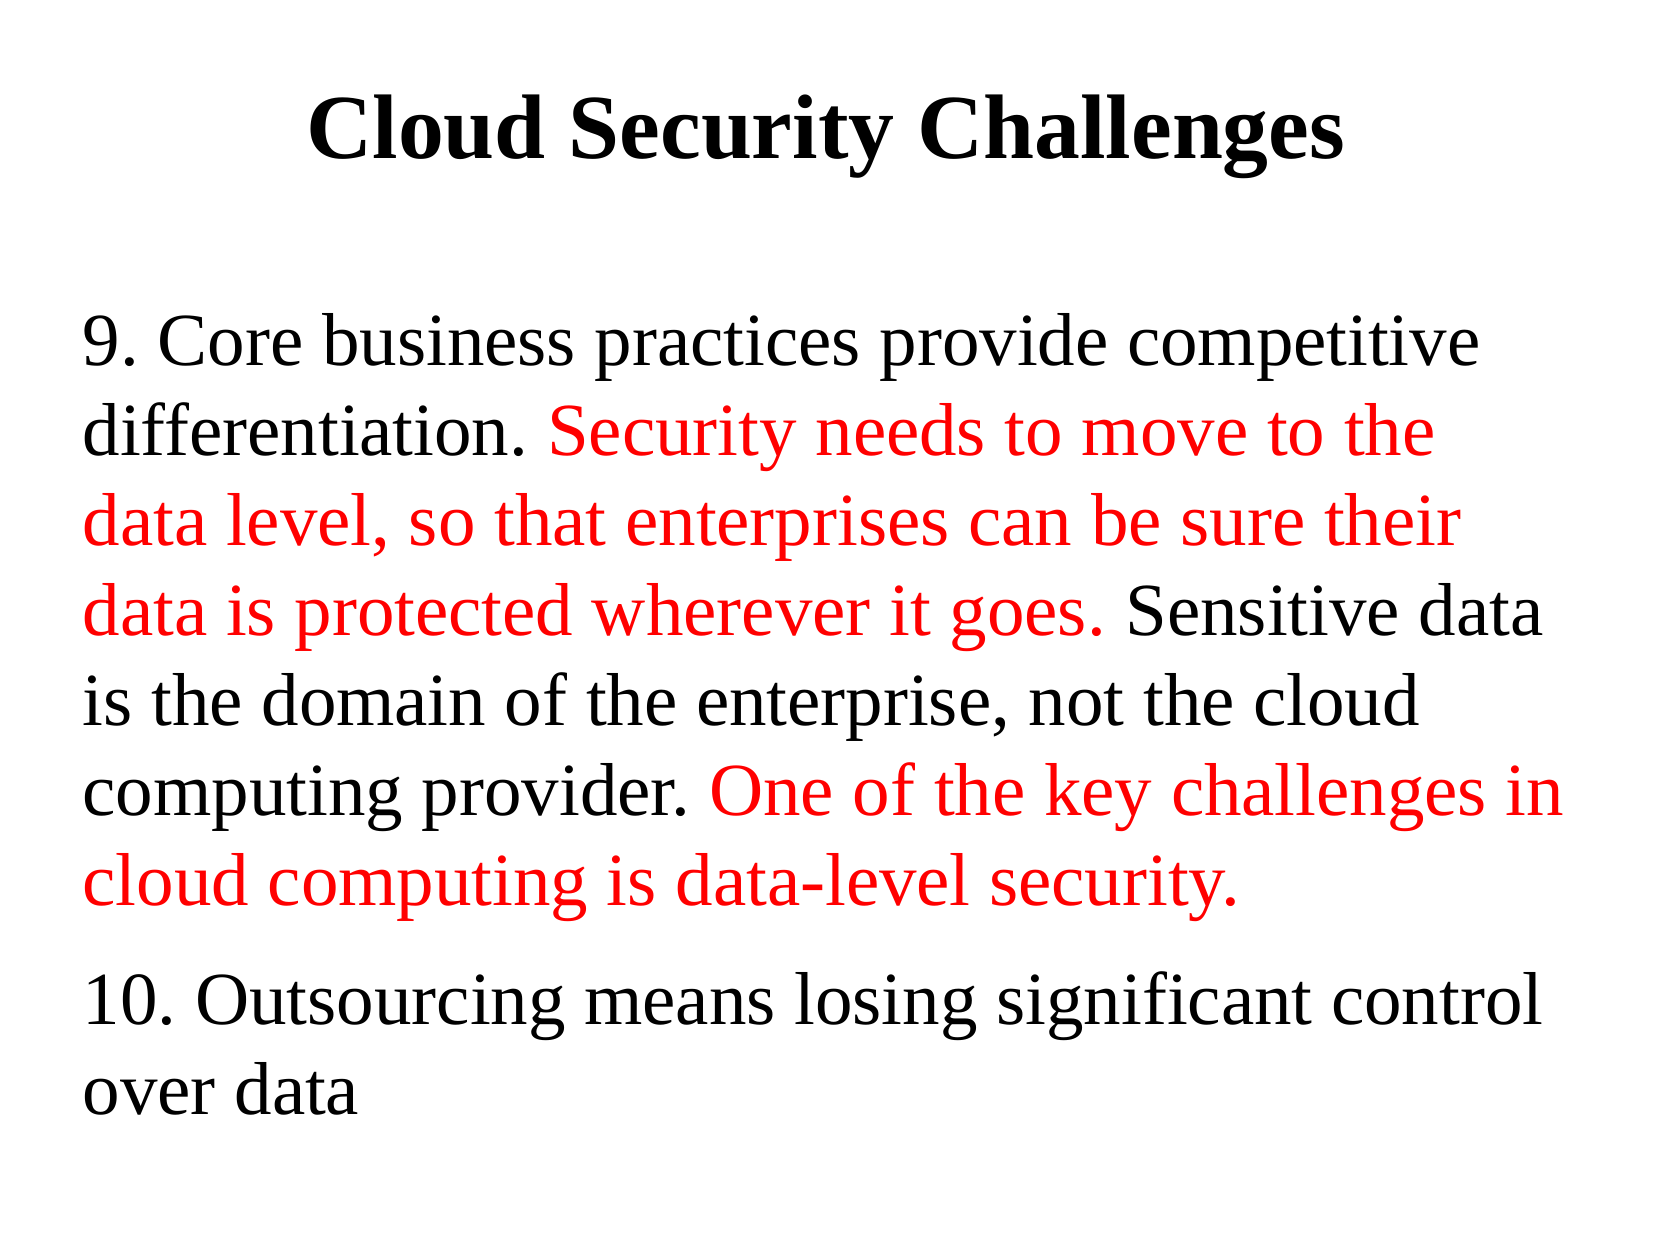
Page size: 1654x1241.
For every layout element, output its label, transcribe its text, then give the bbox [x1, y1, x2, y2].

title Cloud Security Challenges [82, 49, 1571, 196]
list 9. Core business practices provide competitive differentiation. Security needs to move to the data level, so that enterprises can be sure their data is protected wherever it goes. Sensitive data is the domain of the enterprise, not the cloud computing provider. One of the key challenges in cloud computing is data-level security. 10. Outsourcing means losing significant control over data [82, 290, 1571, 1141]
